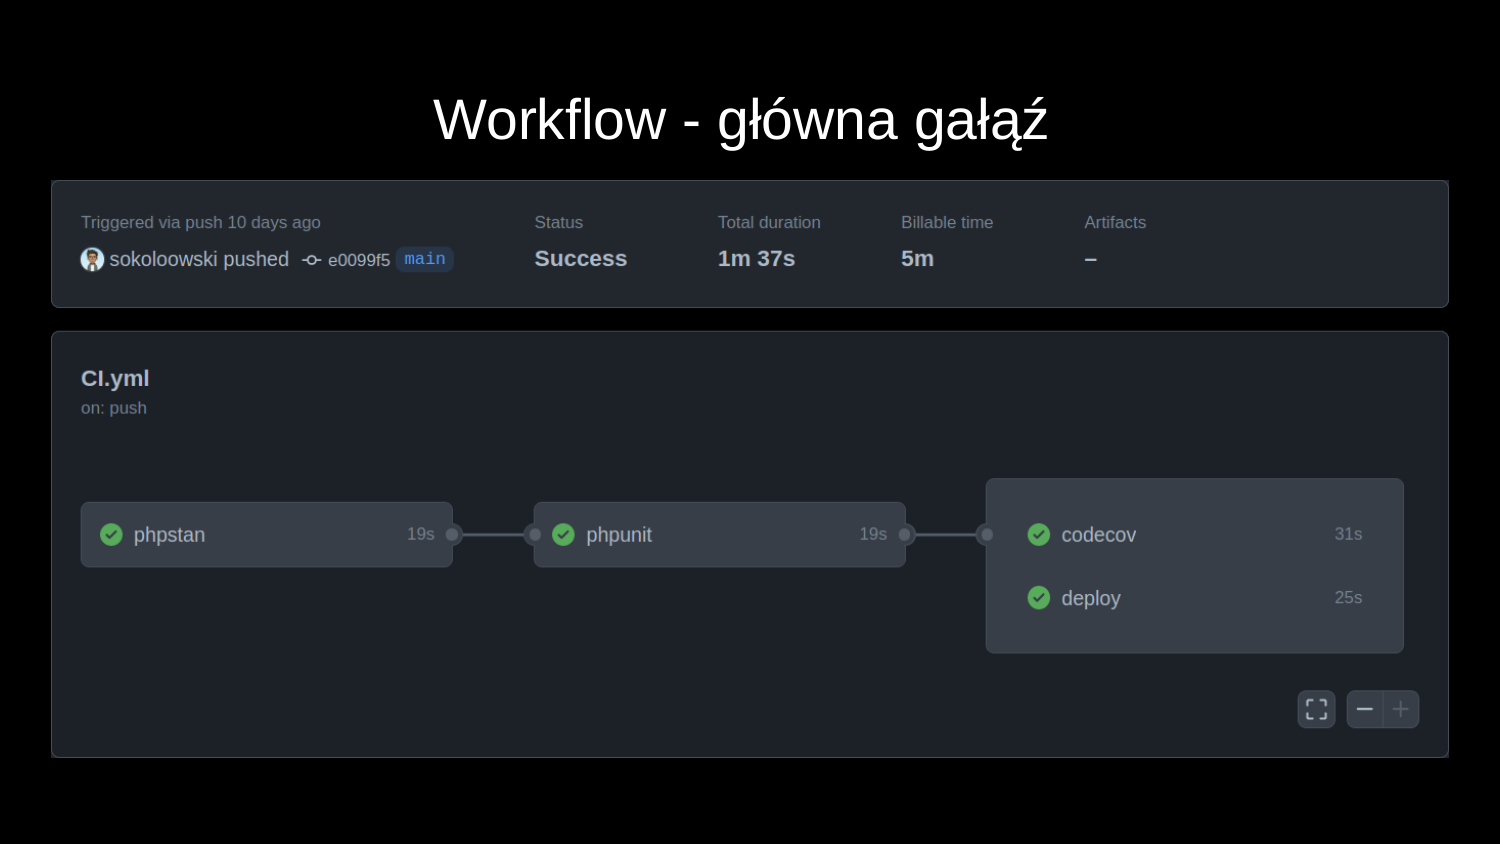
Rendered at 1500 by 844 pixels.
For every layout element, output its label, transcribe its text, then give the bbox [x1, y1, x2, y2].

title Workflow - główna gałąź [51, 72, 1449, 167]
picture [51, 180, 1449, 758]
